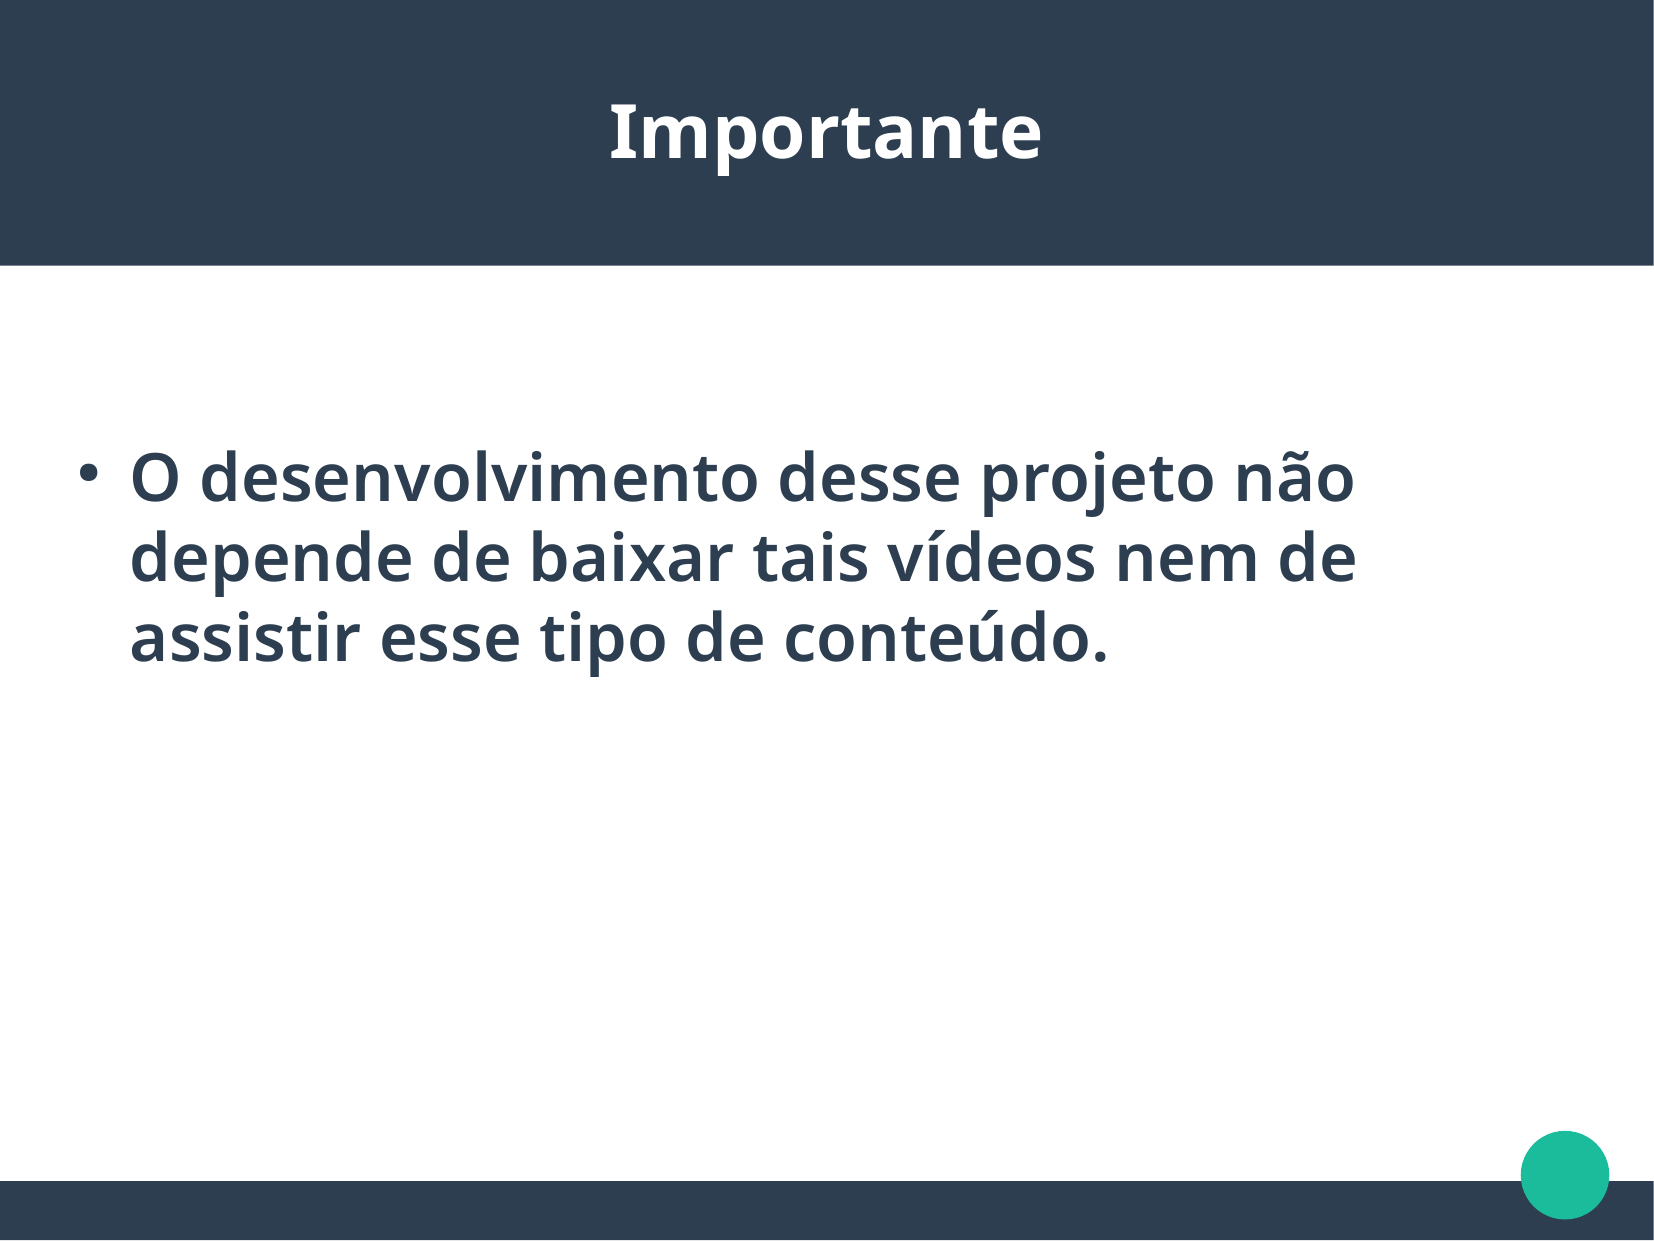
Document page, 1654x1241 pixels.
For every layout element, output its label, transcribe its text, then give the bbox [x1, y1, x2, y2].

title Importante [59, 49, 1595, 207]
list O desenvolvimento desse projeto não depende de baixar tais vídeos nem de assistir esse tipo de conteúdo. [59, 324, 1595, 1152]
